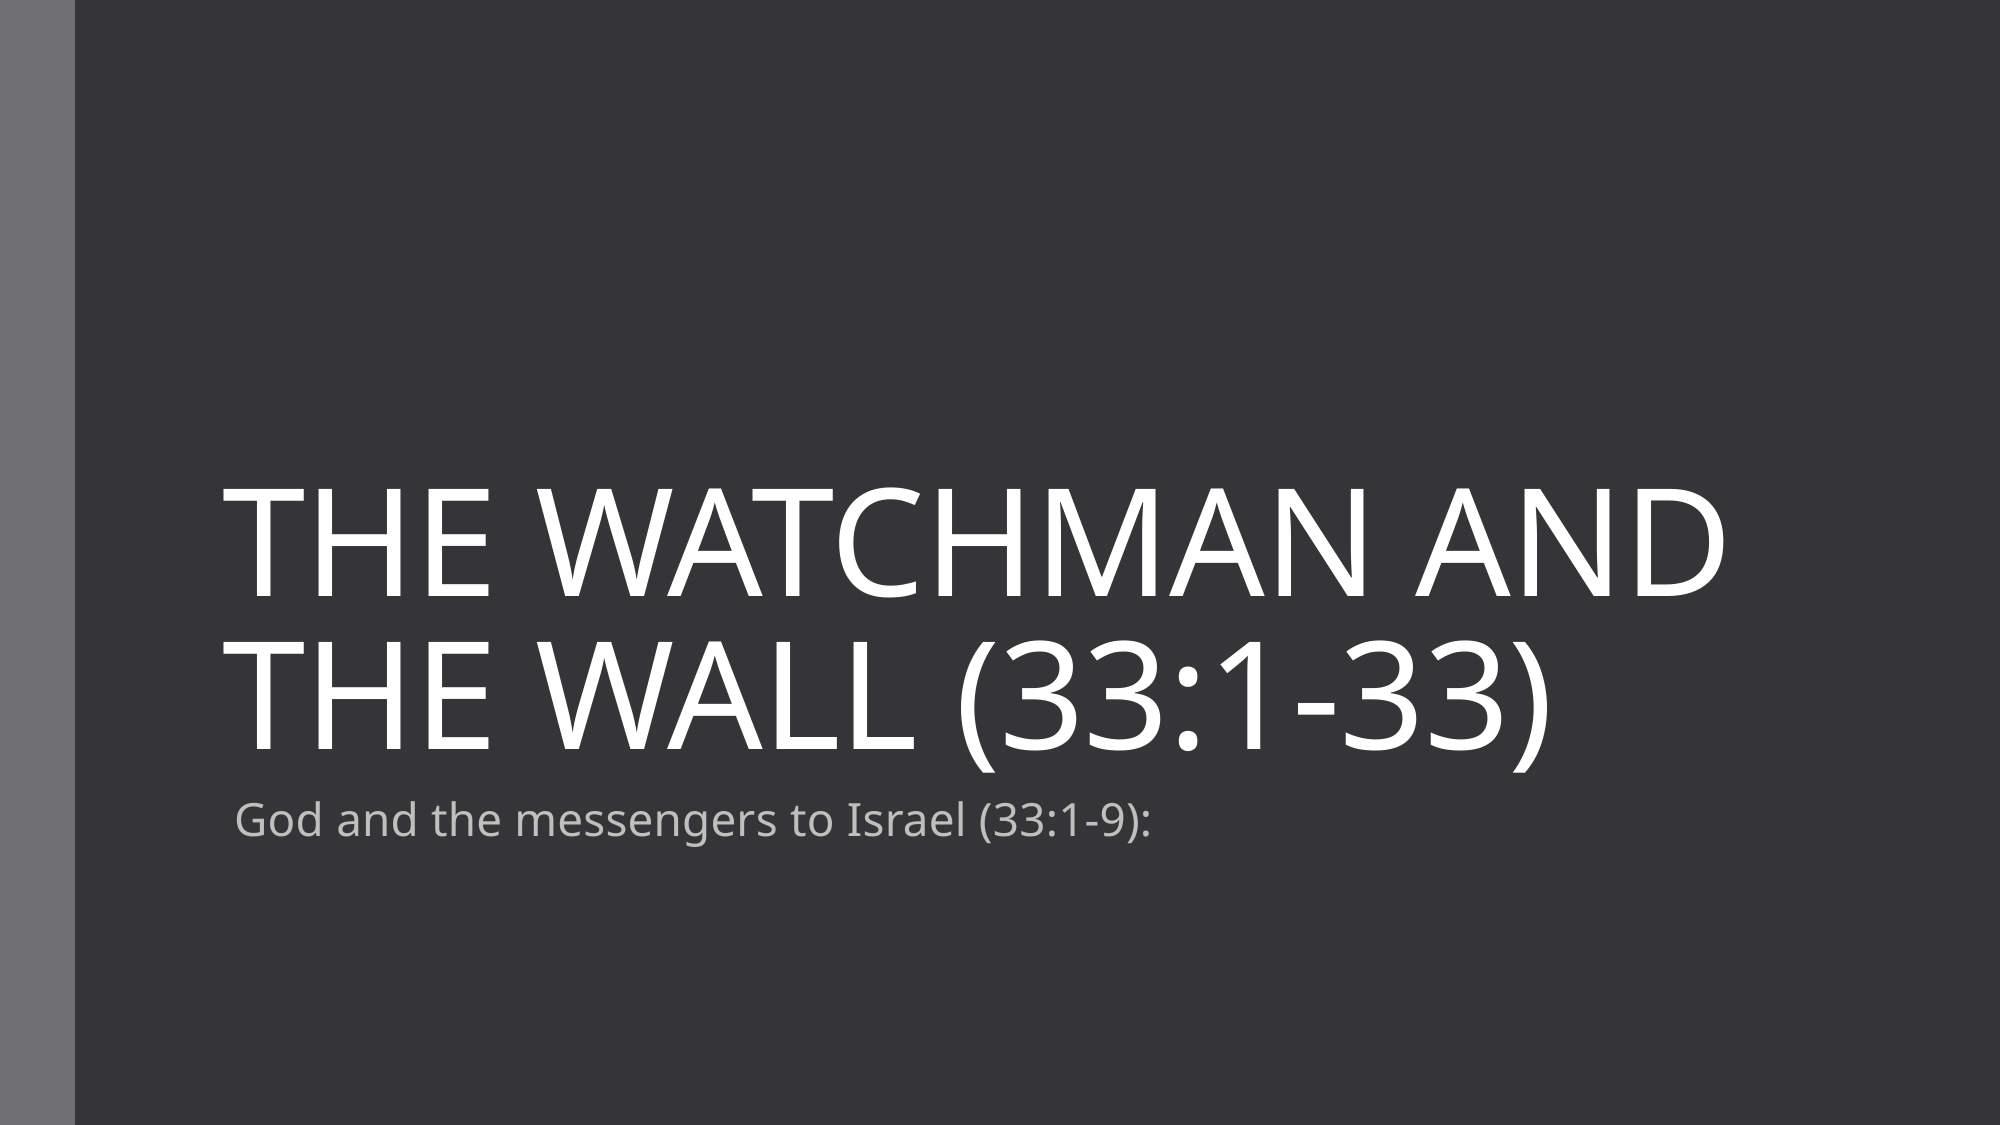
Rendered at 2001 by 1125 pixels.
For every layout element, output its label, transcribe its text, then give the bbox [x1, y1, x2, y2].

subtitle God and the messengers to Israel (33:1-9): [206, 787, 1752, 1066]
title THE WATCHMAN AND THE WALL (33:1-33) [206, 124, 1752, 787]
